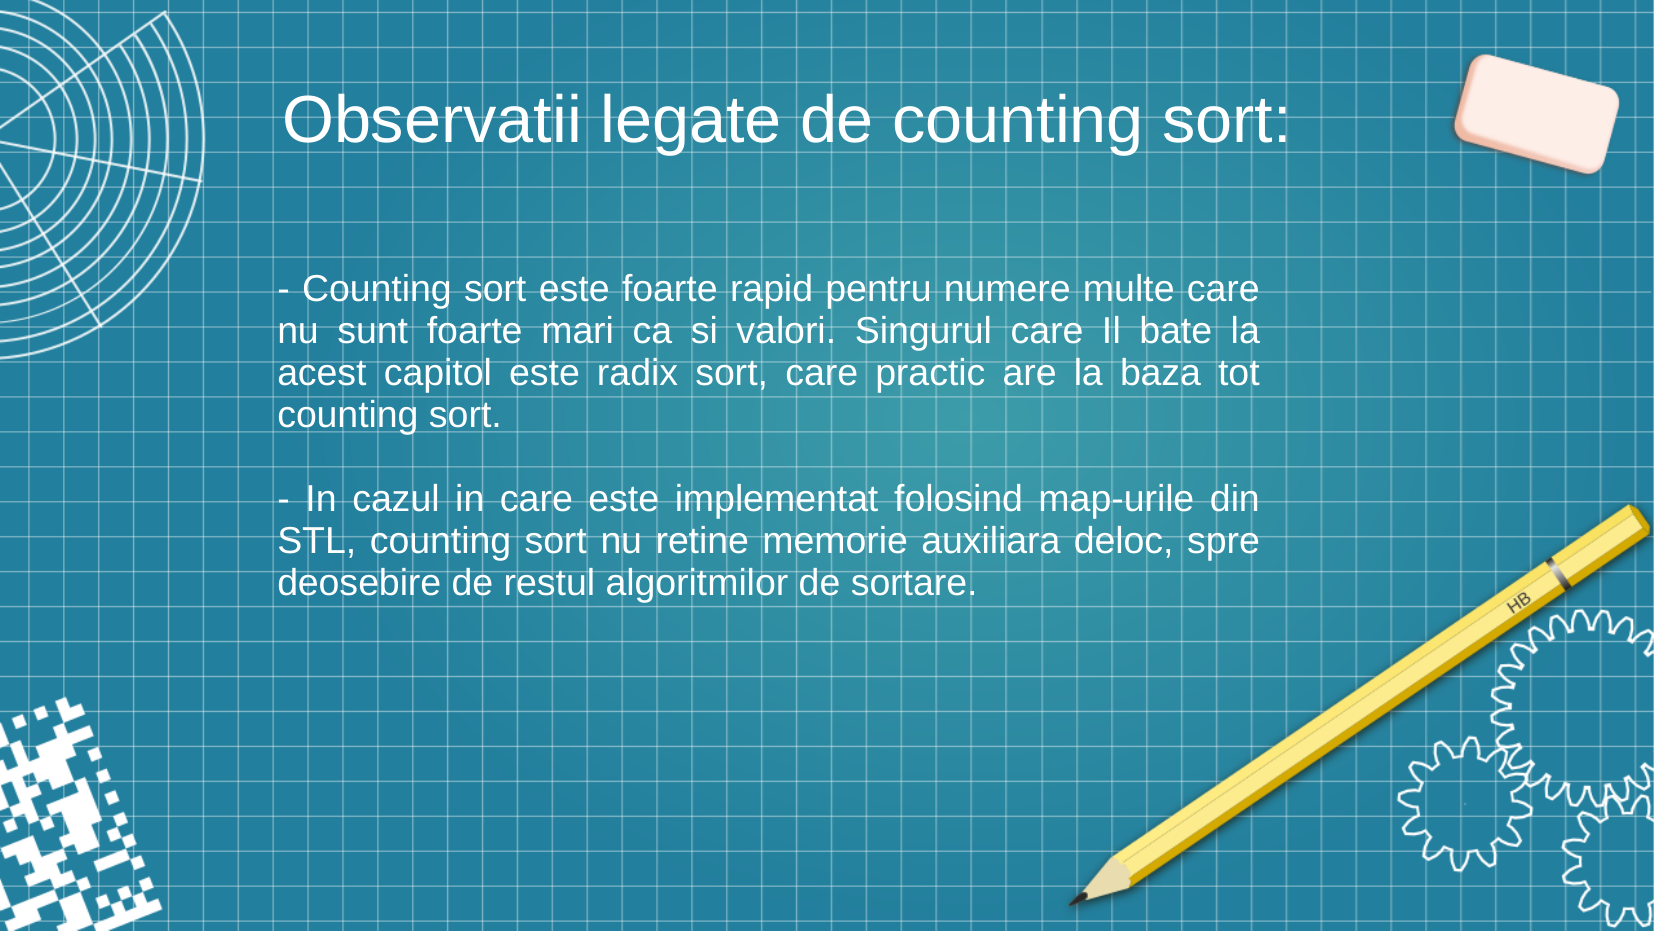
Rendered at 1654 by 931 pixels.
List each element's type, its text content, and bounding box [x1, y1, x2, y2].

picture [0, 0, 1654, 931]
text_box Observatii legate de counting sort: [225, 75, 1351, 165]
text_box - Counting sort este foarte rapid pentru numere multe care nu sunt foarte mari ca si valori. Singurul care Il bate la acest capitol este radix sort, care practic are la baza tot counting sort. - In cazul in care este implementat folosind map-urile din STL, counting sort nu retine memorie auxiliara deloc, spre deosebire de restul algoritmilor de sortare. [262, 260, 1276, 654]
